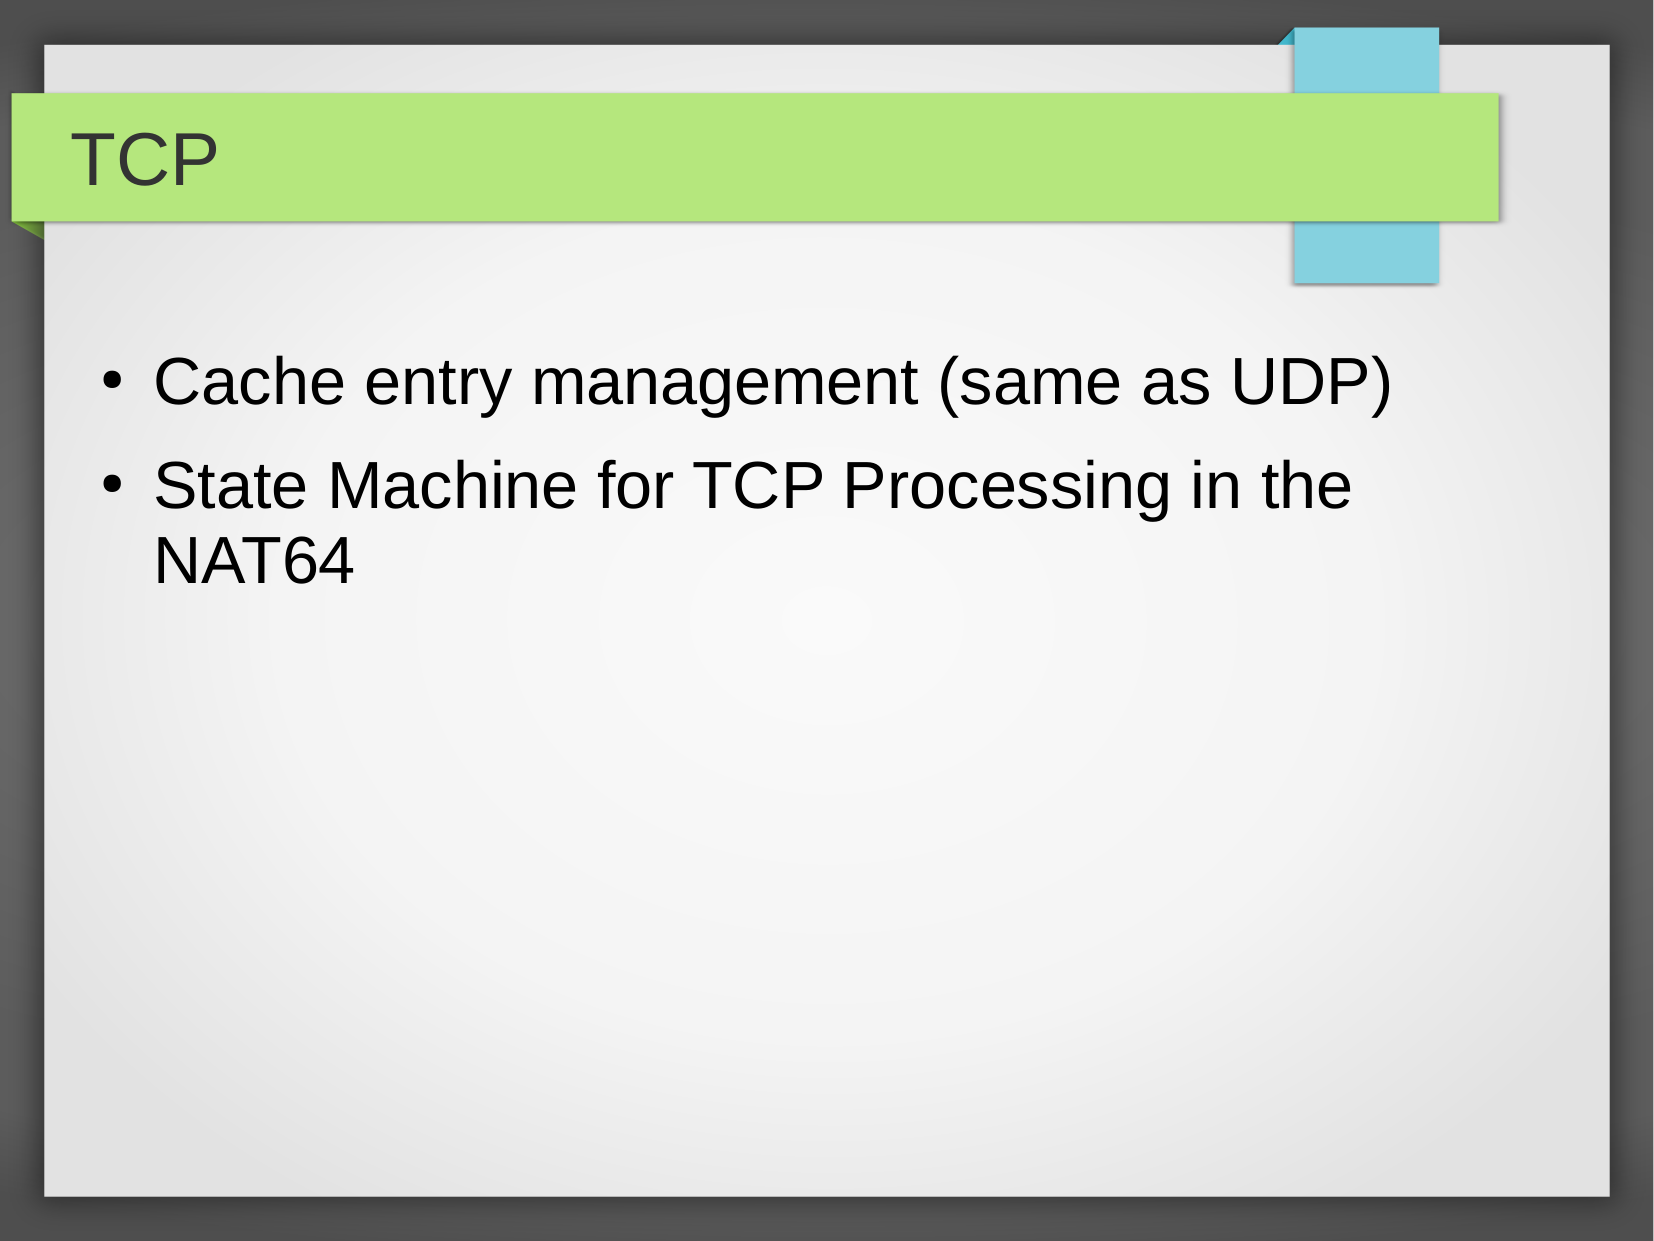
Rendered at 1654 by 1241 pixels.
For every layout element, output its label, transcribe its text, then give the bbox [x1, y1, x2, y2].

title TCP [70, 106, 1229, 213]
picture [0, 0, 1654, 1241]
list Cache entry management (same as UDP) State Machine for TCP Processing in the NAT64 [82, 343, 1538, 1063]
